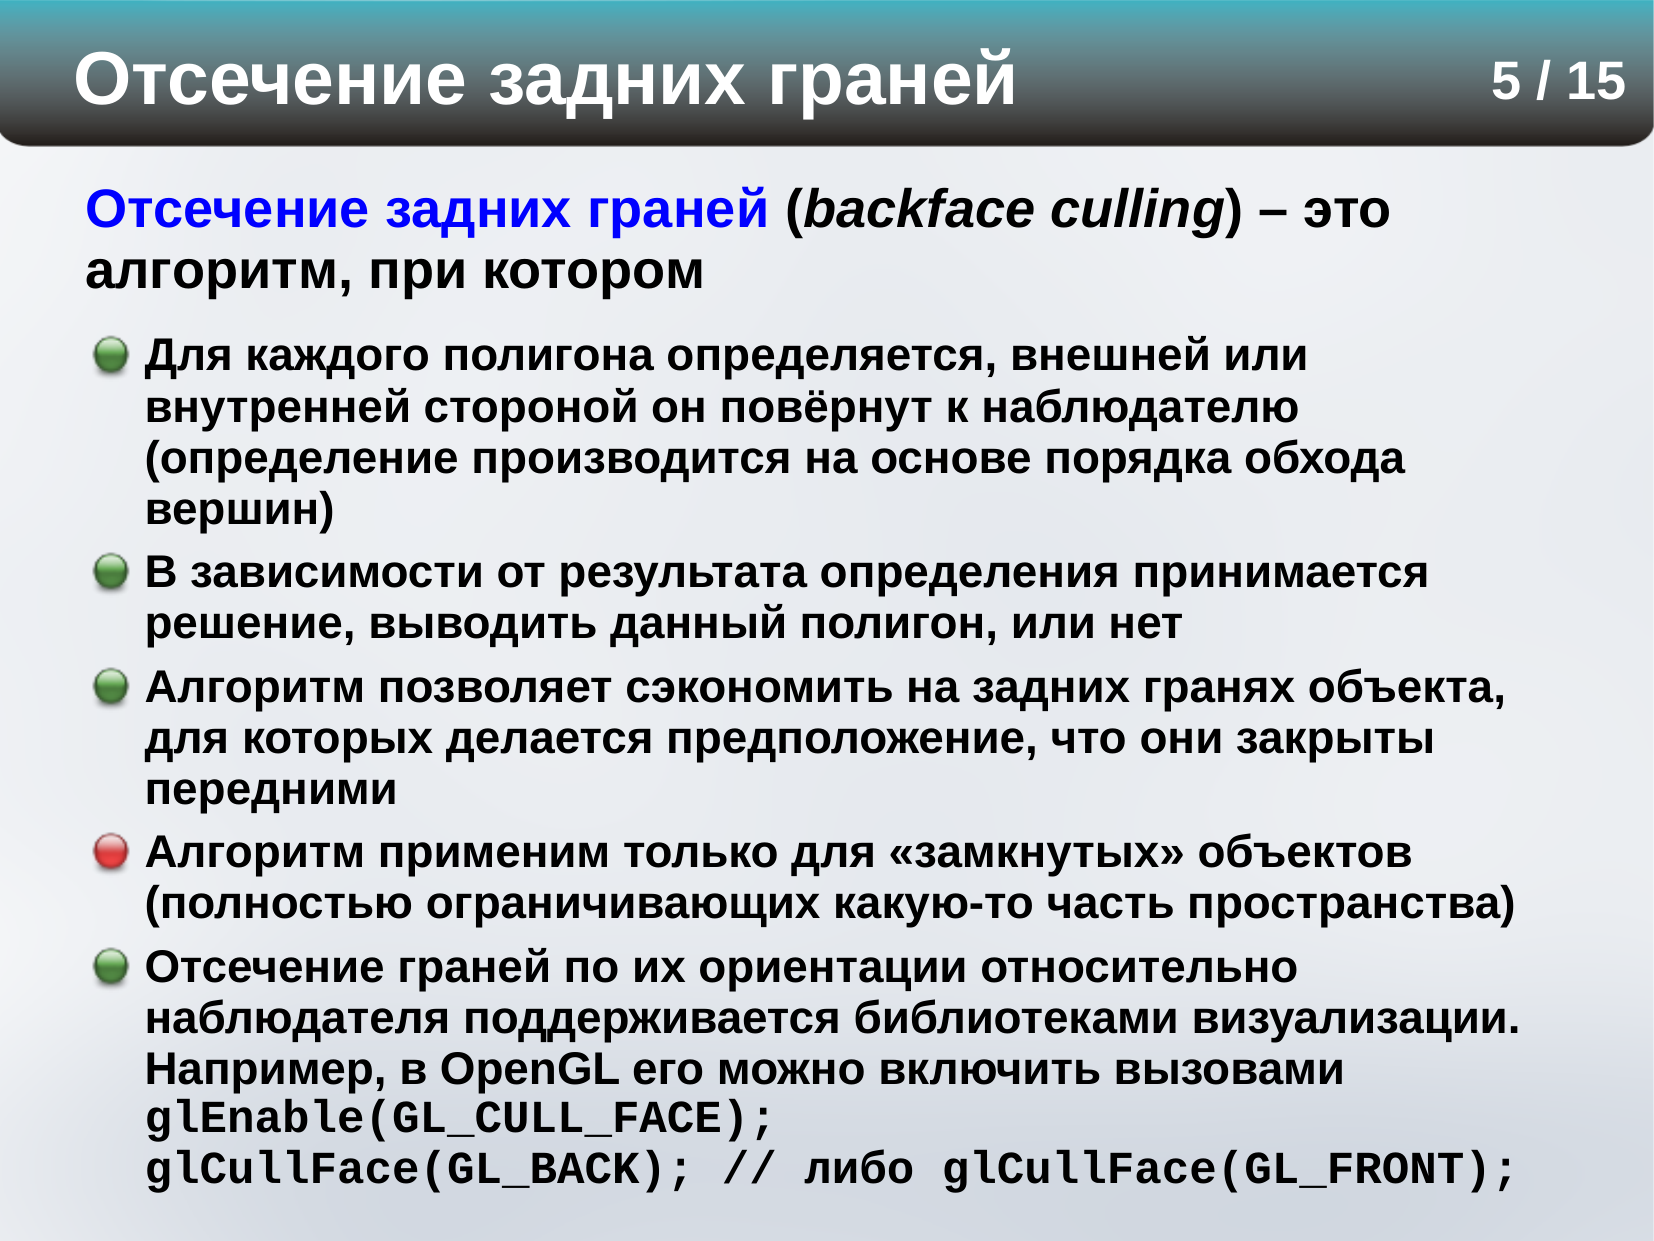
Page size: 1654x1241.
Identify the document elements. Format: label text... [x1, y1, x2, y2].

picture [0, 0, 1654, 1241]
text_box Отсечение задних граней (backface culling) – это алгоритм, при котором Для каждого полигона определяется, внешней или внутренней стороной он повёрнут к наблюдателю (определение производится на основе порядка обхода вершин) В зависимости от результата определения принимается решение, выводить данный полигон, или нет Алгоритм позволяет сэкономить на задних гранях объекта, для которых делается предположение, что они закрыты передними Алгоритм применим только для «замкнутых» объектов (полностью ограничивающих какую-то часть пространства) Отсечение граней по их ориентации относительно наблюдателя поддерживается библиотеками визуализации. Например, в OpenGL его можно включить вызовами glEnable(GL_CULL_FACE); glCullFace(GL_BACK); // либо glCullFace(GL_FRONT); [70, 171, 1595, 1206]
text_box Отсечение задних граней [59, 29, 1418, 129]
text_box <number> / 15 [1476, 42, 1654, 179]
